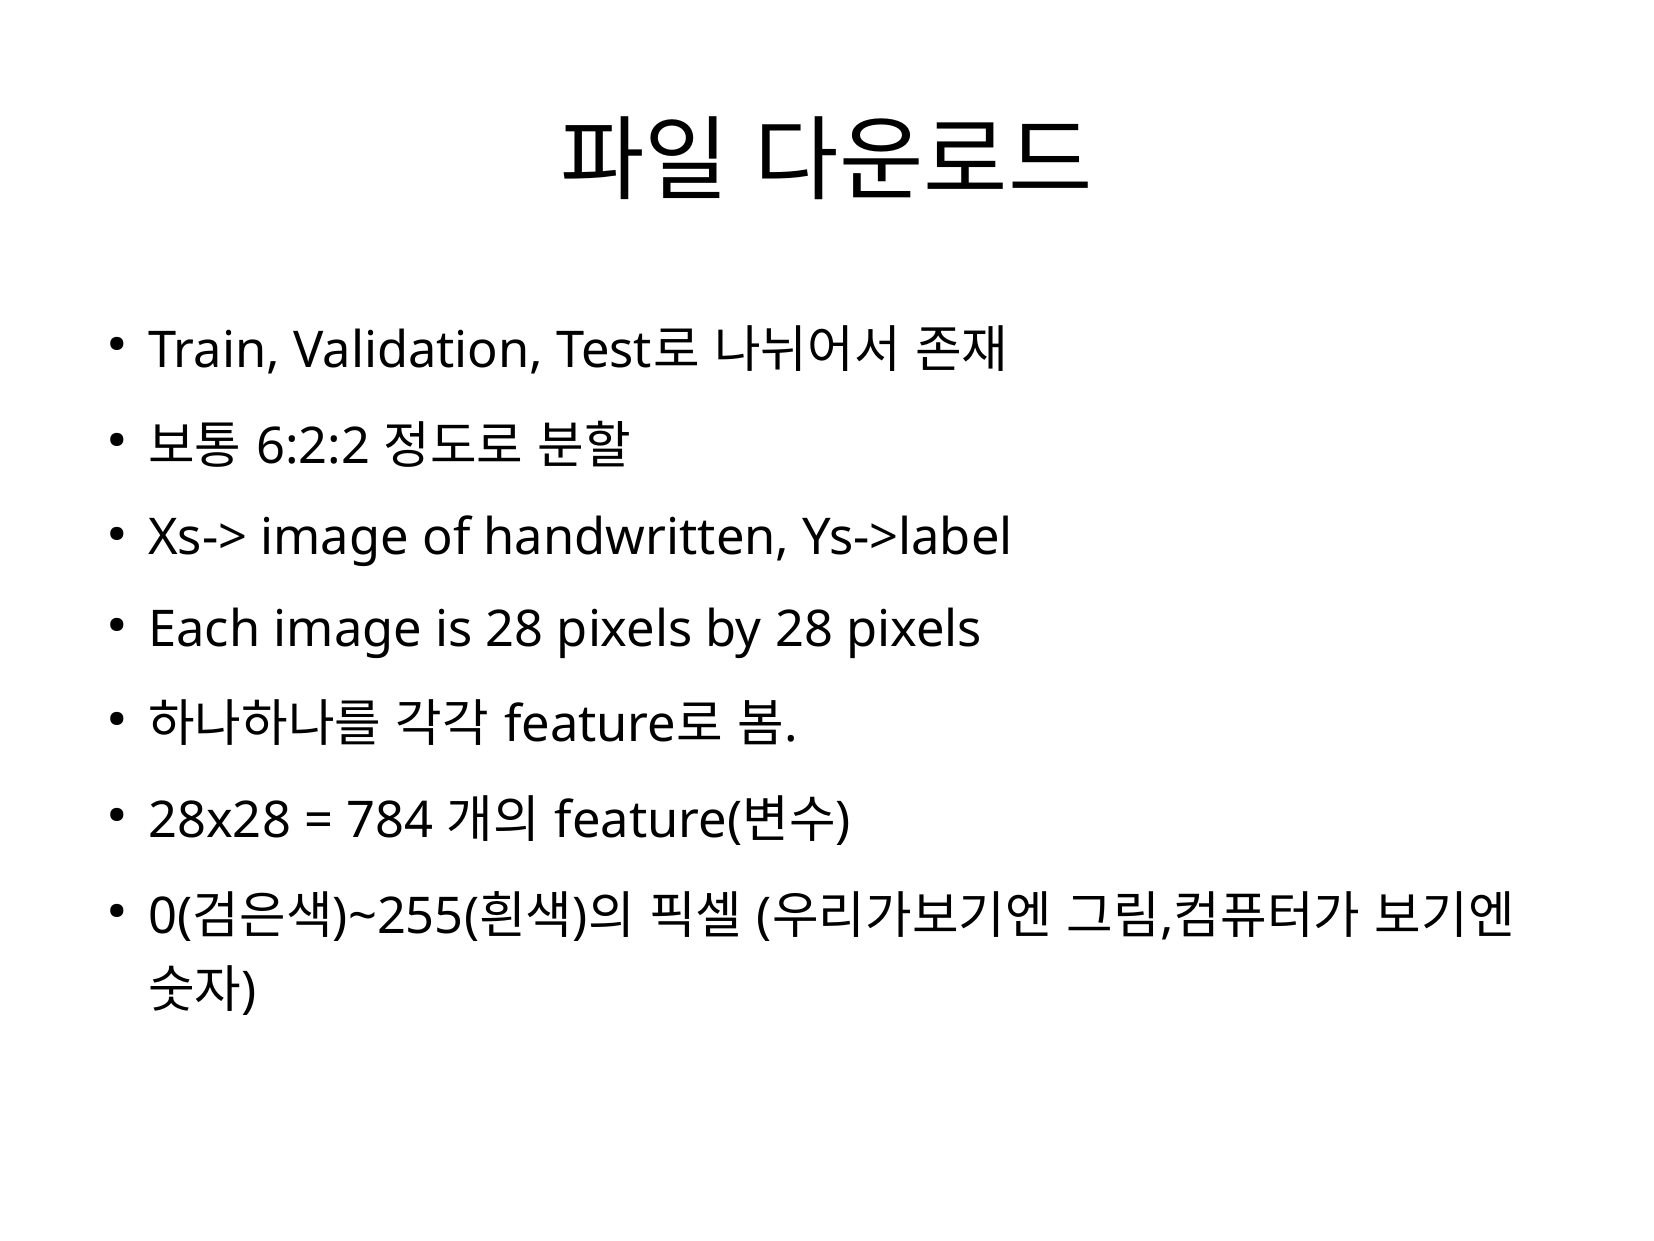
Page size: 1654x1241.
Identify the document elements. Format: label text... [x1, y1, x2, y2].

title 파일 다운로드 [82, 49, 1571, 257]
list Train, Validation, Test로 나뉘어서 존재 보통 6:2:2 정도로 분할 Xs-> image of handwritten, Ys->label Each image is 28 pixels by 28 pixels 하나하나를 각각 feature로 봄. 28x28 = 784 개의 feature(변수) 0(검은색)~255(흰색)의 픽셀 (우리가보기엔 그림,컴퓨터가 보기엔 숫자) [94, 308, 1583, 1028]
